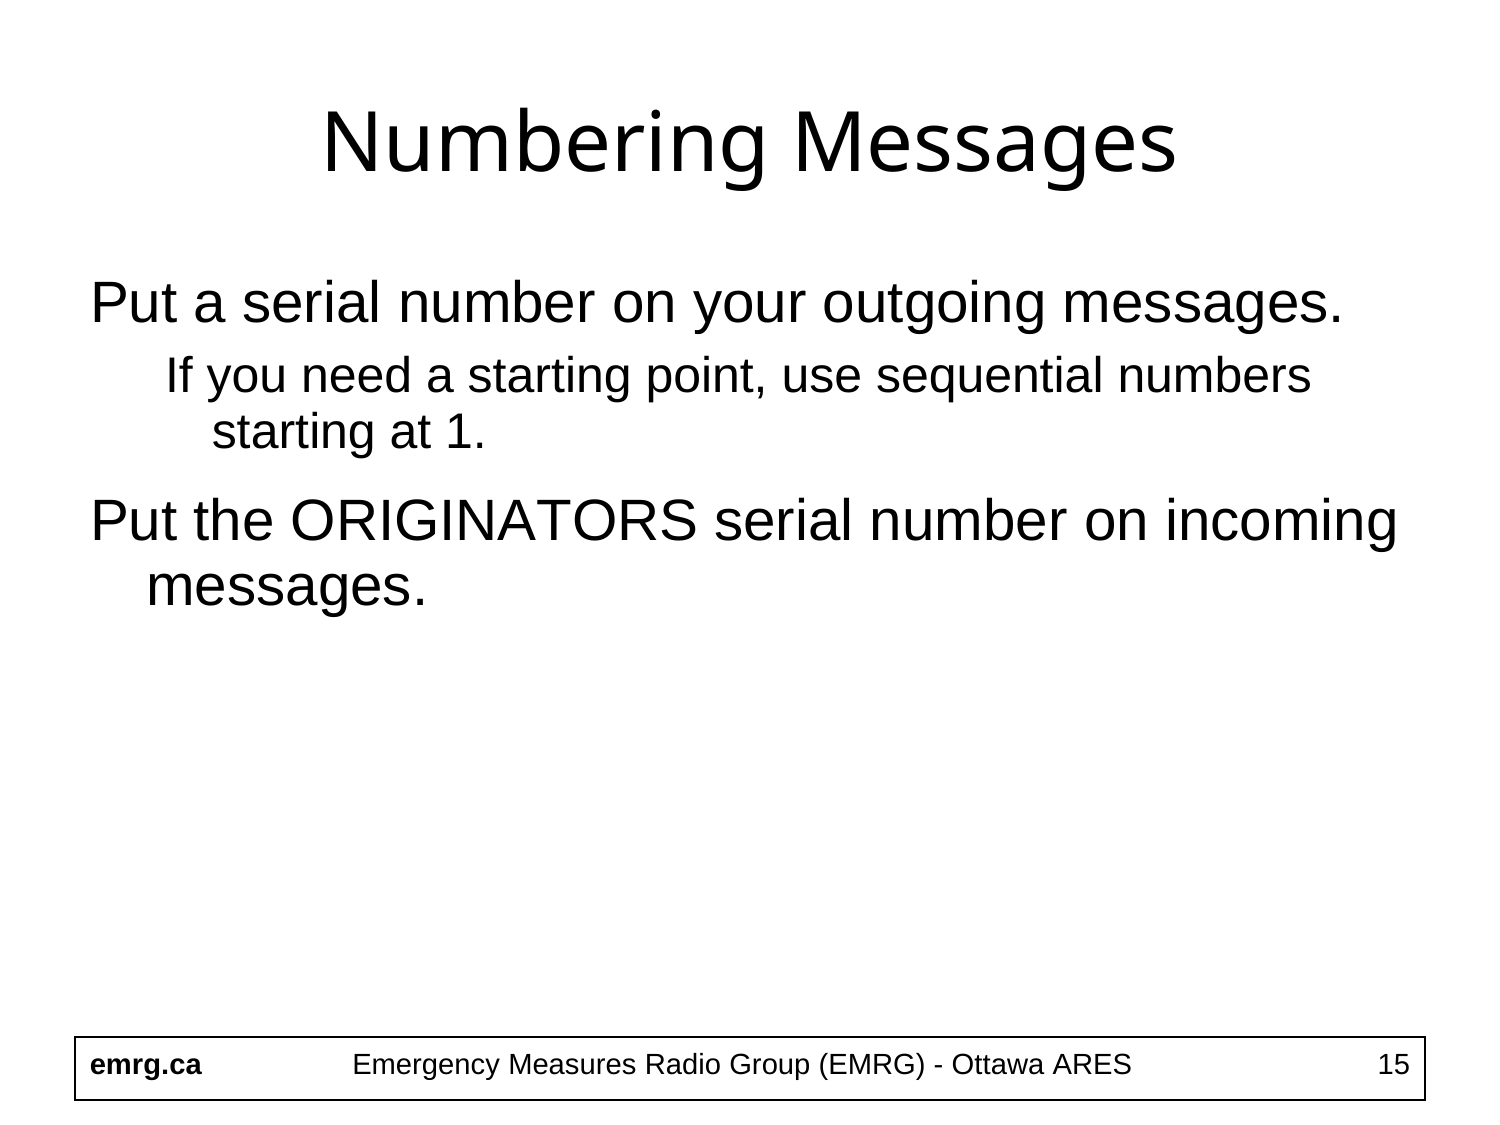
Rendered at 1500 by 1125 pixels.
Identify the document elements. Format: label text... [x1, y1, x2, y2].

list Put a serial number on your outgoing messages. If you need a starting point, use sequential numbers starting at 1. Put the ORIGINATORS serial number on incoming messages. [75, 262, 1426, 1006]
text_box <number> [1246, 1037, 1426, 1103]
text_box Emergency Measures Radio Group (EMRG) - Ottawa ARES [247, 1037, 1238, 1103]
title Numbering Messages [75, 45, 1426, 233]
